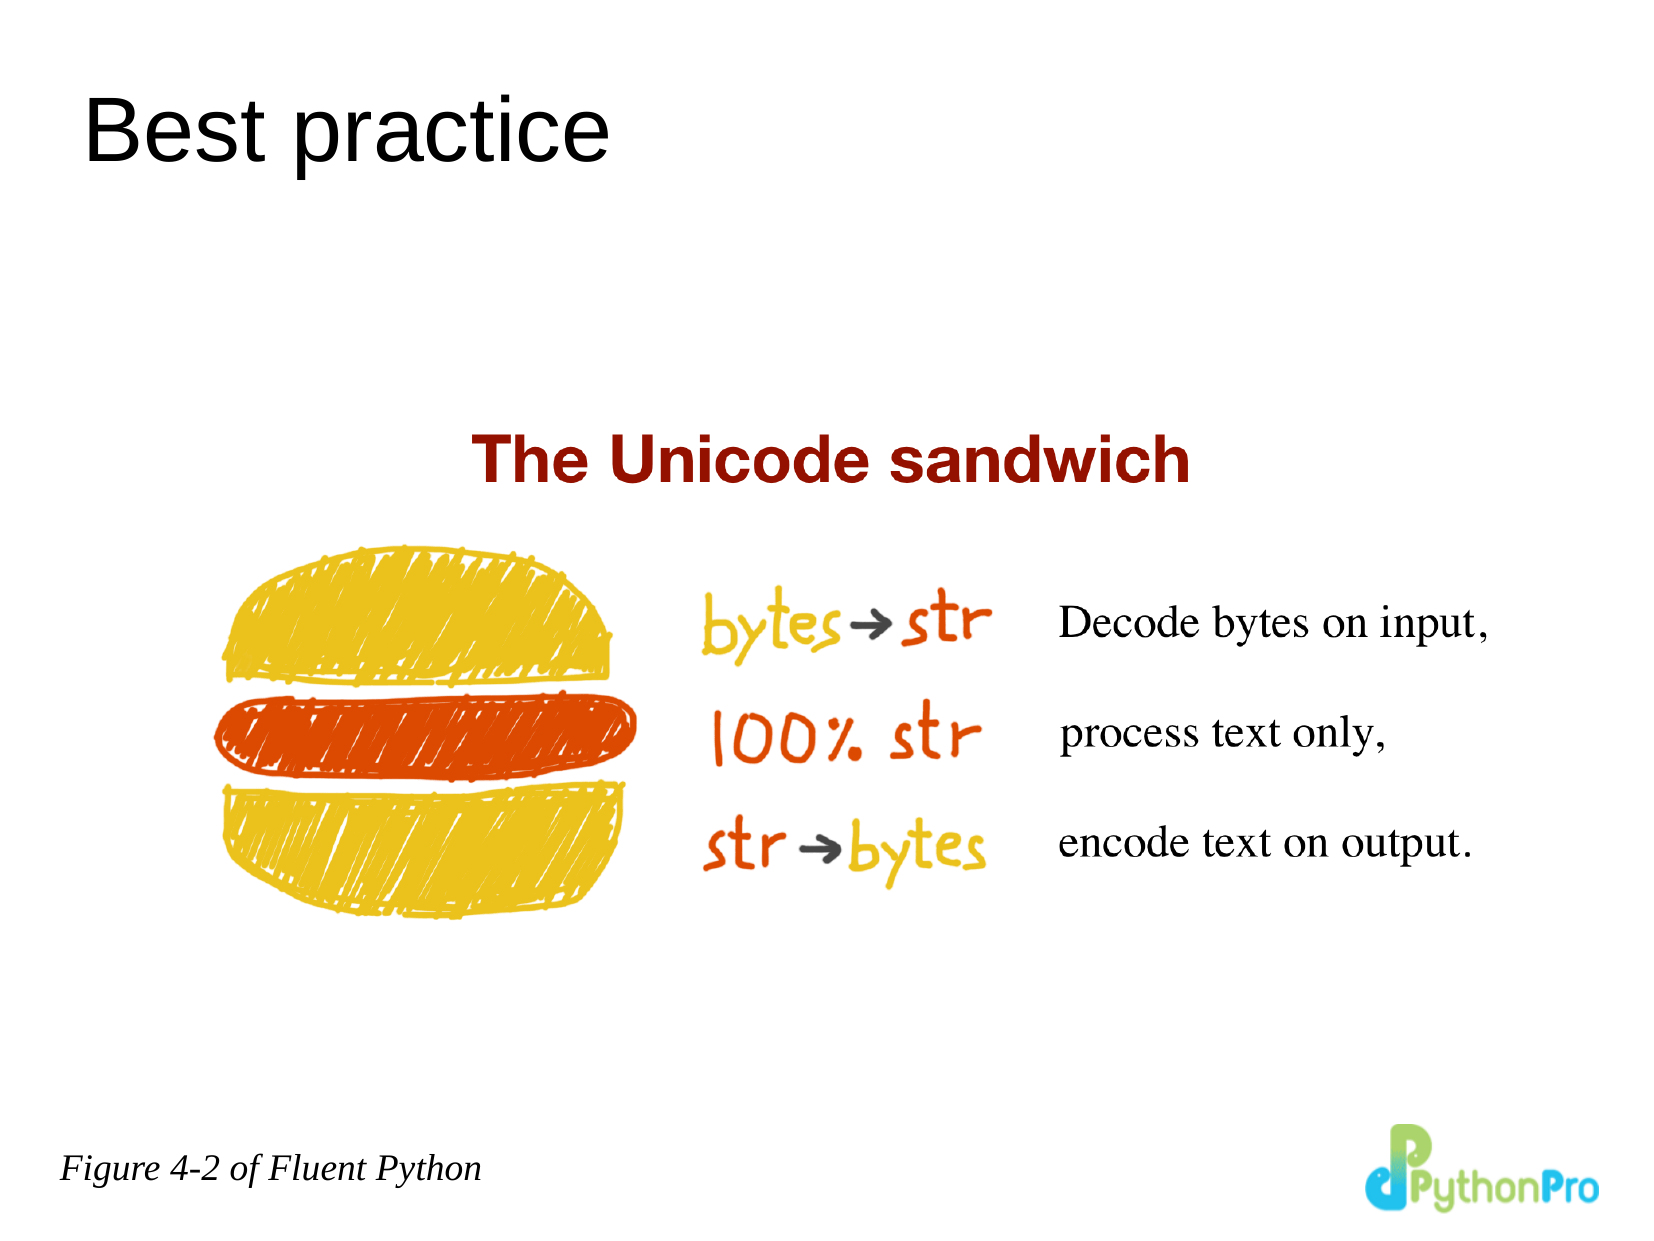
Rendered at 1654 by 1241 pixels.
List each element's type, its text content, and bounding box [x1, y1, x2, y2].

picture [82, 406, 1571, 978]
text_box Figure 4-2 of Fluent Python [45, 1140, 497, 1197]
picture [1365, 1124, 1599, 1214]
title Best practice [82, 49, 1571, 211]
